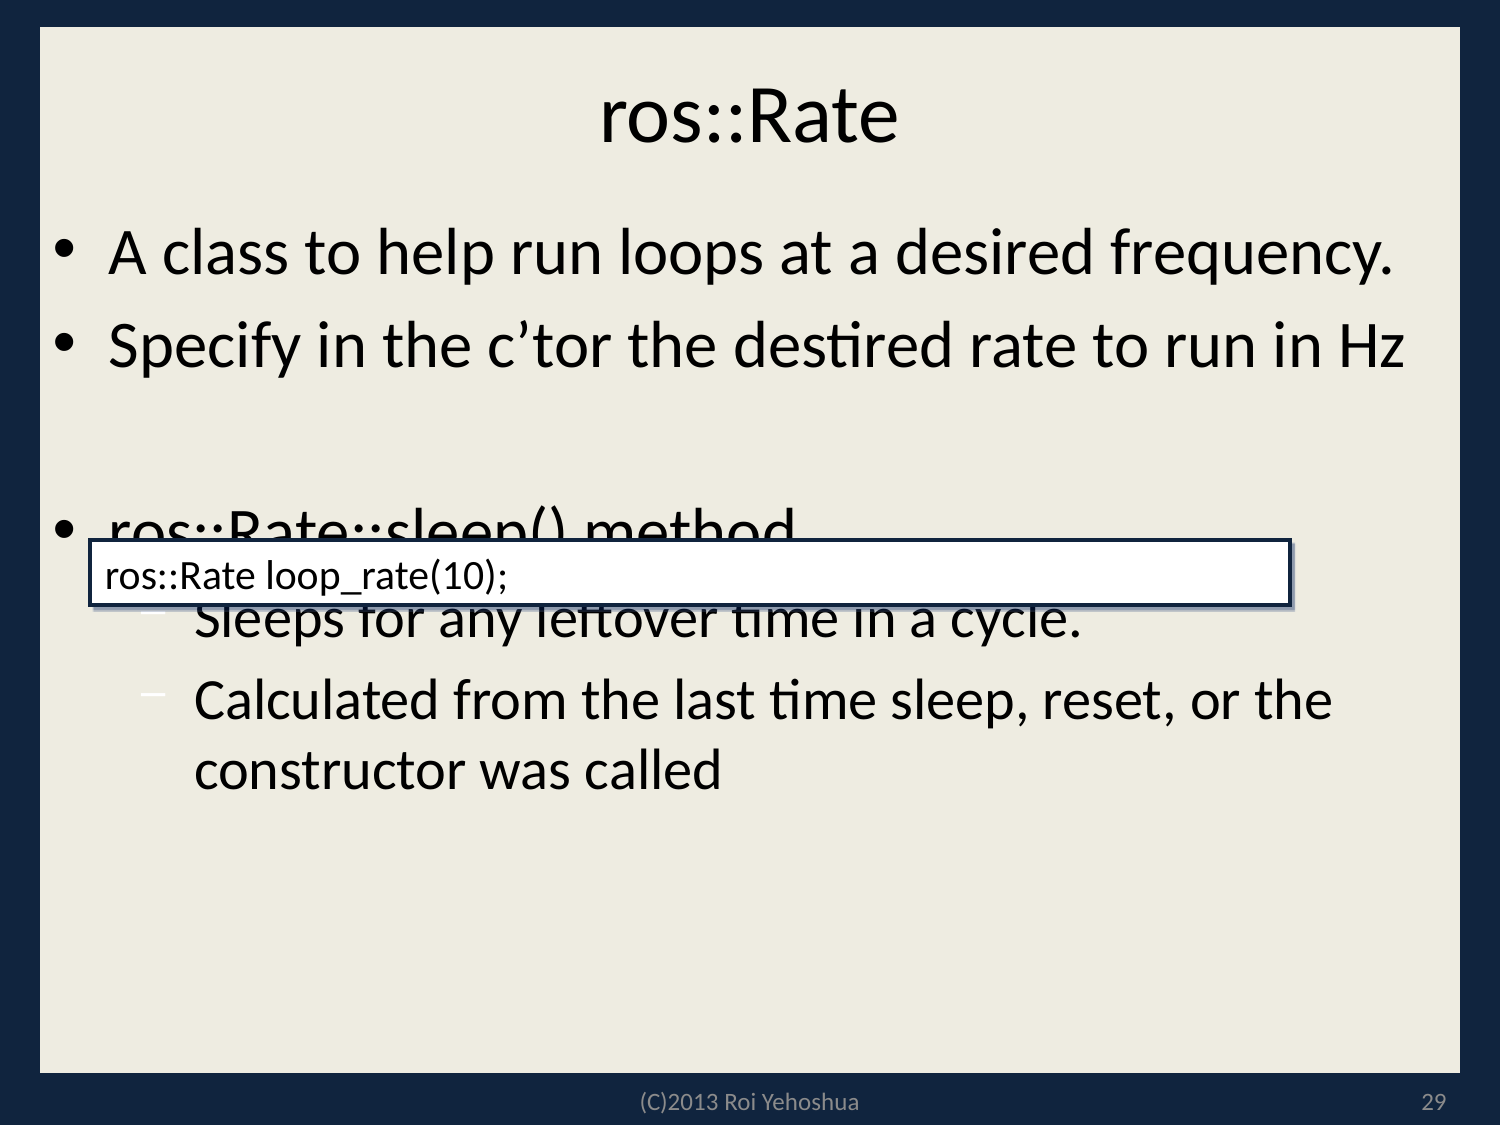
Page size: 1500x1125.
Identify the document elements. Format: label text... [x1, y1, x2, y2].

title ros::Rate [37, 31, 1463, 188]
list A class to help run loops at a desired frequency. Specify in the c’tor the destired rate to run in Hz ros::Rate::sleep() method Sleeps for any leftover time in a cycle. Calculated from the last time sleep, reset, or the constructor was called [37, 200, 1463, 1080]
text_box ros::Rate loop_rate(10); [90, 539, 1290, 605]
slide_number <number> [1111, 1074, 1462, 1125]
footer (C)2013 Roi Yehoshua [512, 1074, 988, 1125]
